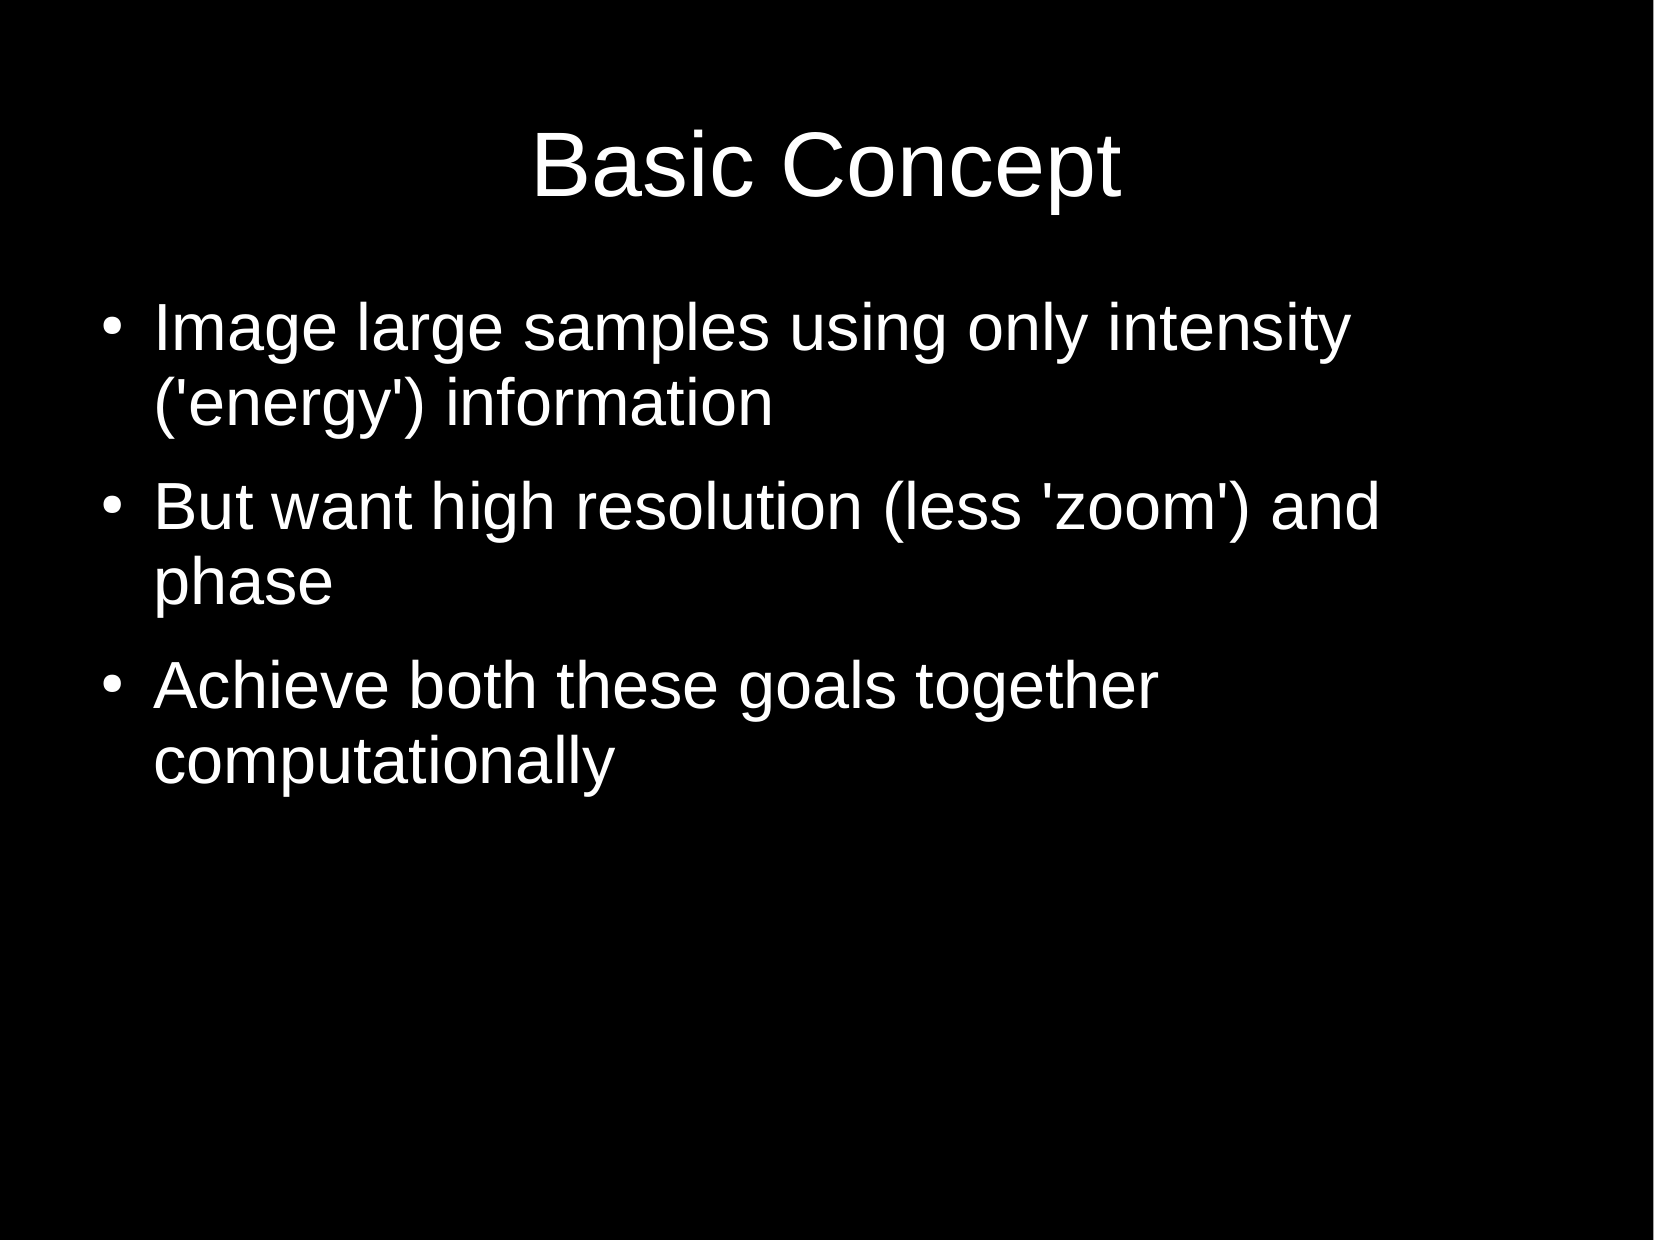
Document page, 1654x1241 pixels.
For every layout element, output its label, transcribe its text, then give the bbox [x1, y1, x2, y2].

list Image large samples using only intensity ('energy') information But want high resolution (less 'zoom') and phase Achieve both these goals together computationally [82, 290, 1538, 1146]
title Basic Concept [82, 61, 1571, 269]
